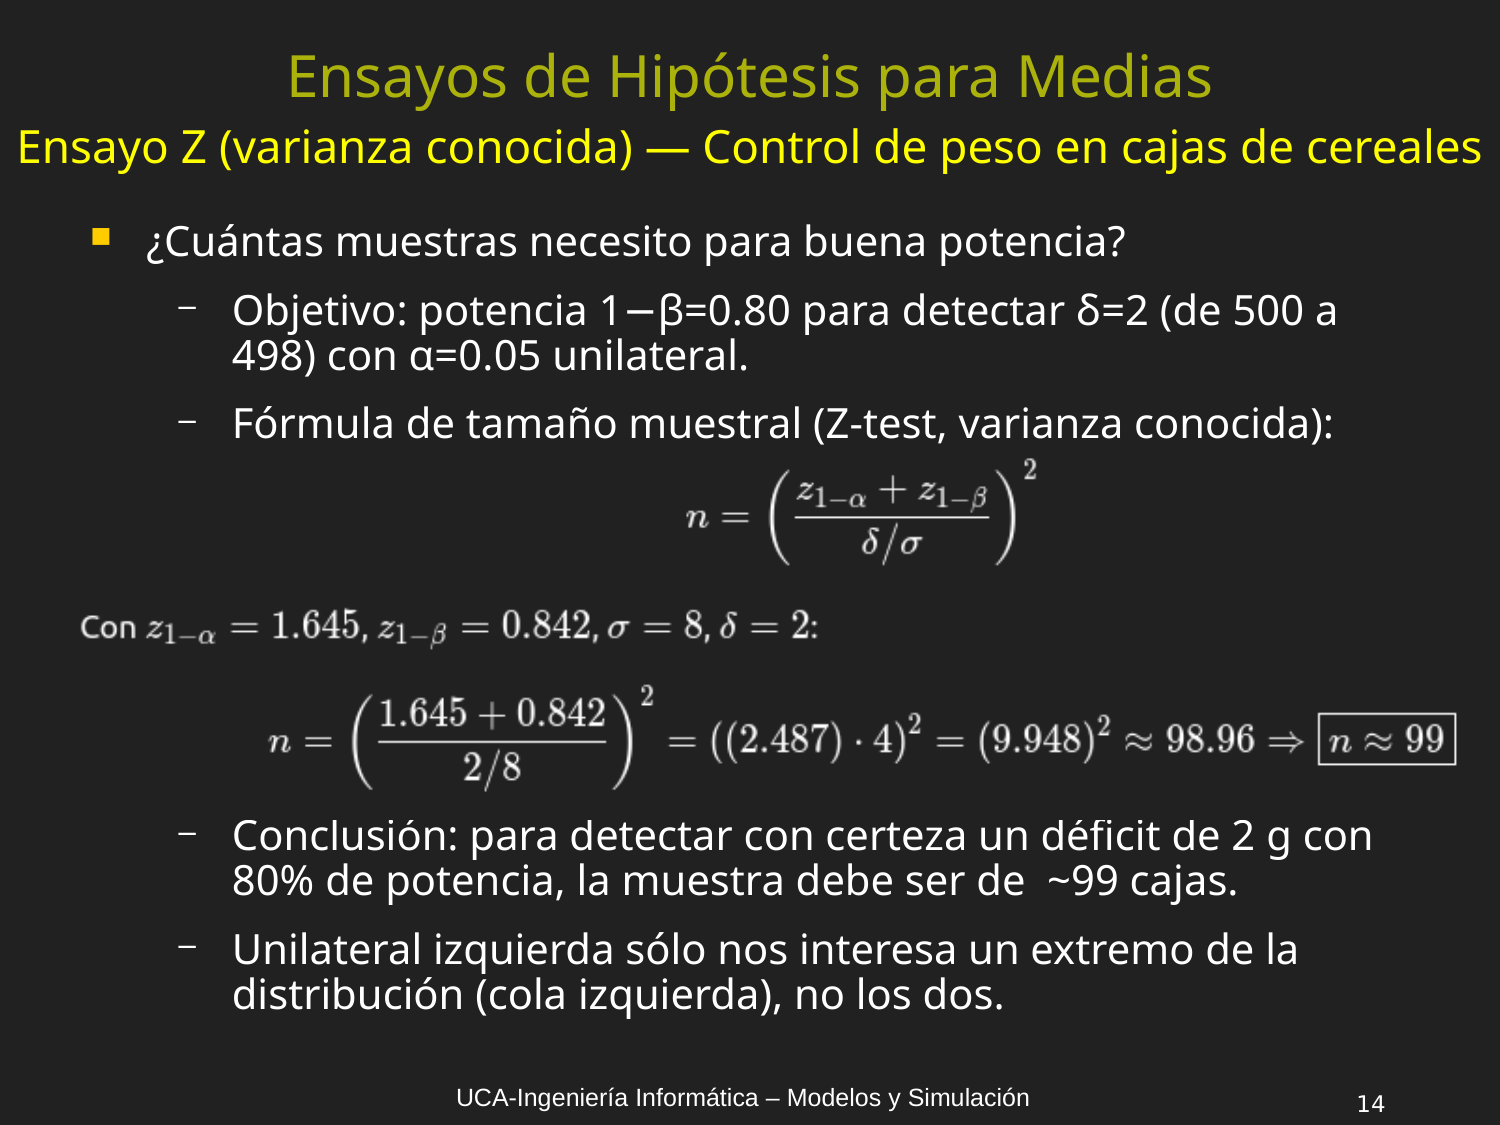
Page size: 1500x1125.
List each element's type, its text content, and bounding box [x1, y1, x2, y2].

title Ensayos de Hipótesis para Medias Ensayo Z (varianza conocida) — Control de peso en cajas de cereales [0, 0, 1500, 214]
picture [61, 451, 1487, 820]
list ¿Cuántas muestras necesito para buena potencia? Objetivo: potencia 1−β=0.80 para detectar δ=2 (de 500 a 498) con α=0.05 unilateral. Fórmula de tamaño muestral (Z-test, varianza conocida): Conclusión: para detectar con certeza un déficit de 2 g con 80% de potencia, la muestra debe ser de ~99 cajas. Unilateral izquierda sólo nos interesa un extremo de la distribución (cola izquierda), no los dos. [75, 820, 1426, 1114]
list ¿Cuántas muestras necesito para buena potencia? Objetivo: potencia 1−β=0.80 para detectar δ=2 (de 500 a 498) con α=0.05 unilateral. Fórmula de tamaño muestral (Z-test, varianza conocida): Conclusión: para detectar con certeza un déficit de 2 g con 80% de potencia, la muestra debe ser de ~99 cajas. Unilateral izquierda sólo nos interesa un extremo de la distribución (cola izquierda), no los dos. [75, 213, 1426, 451]
